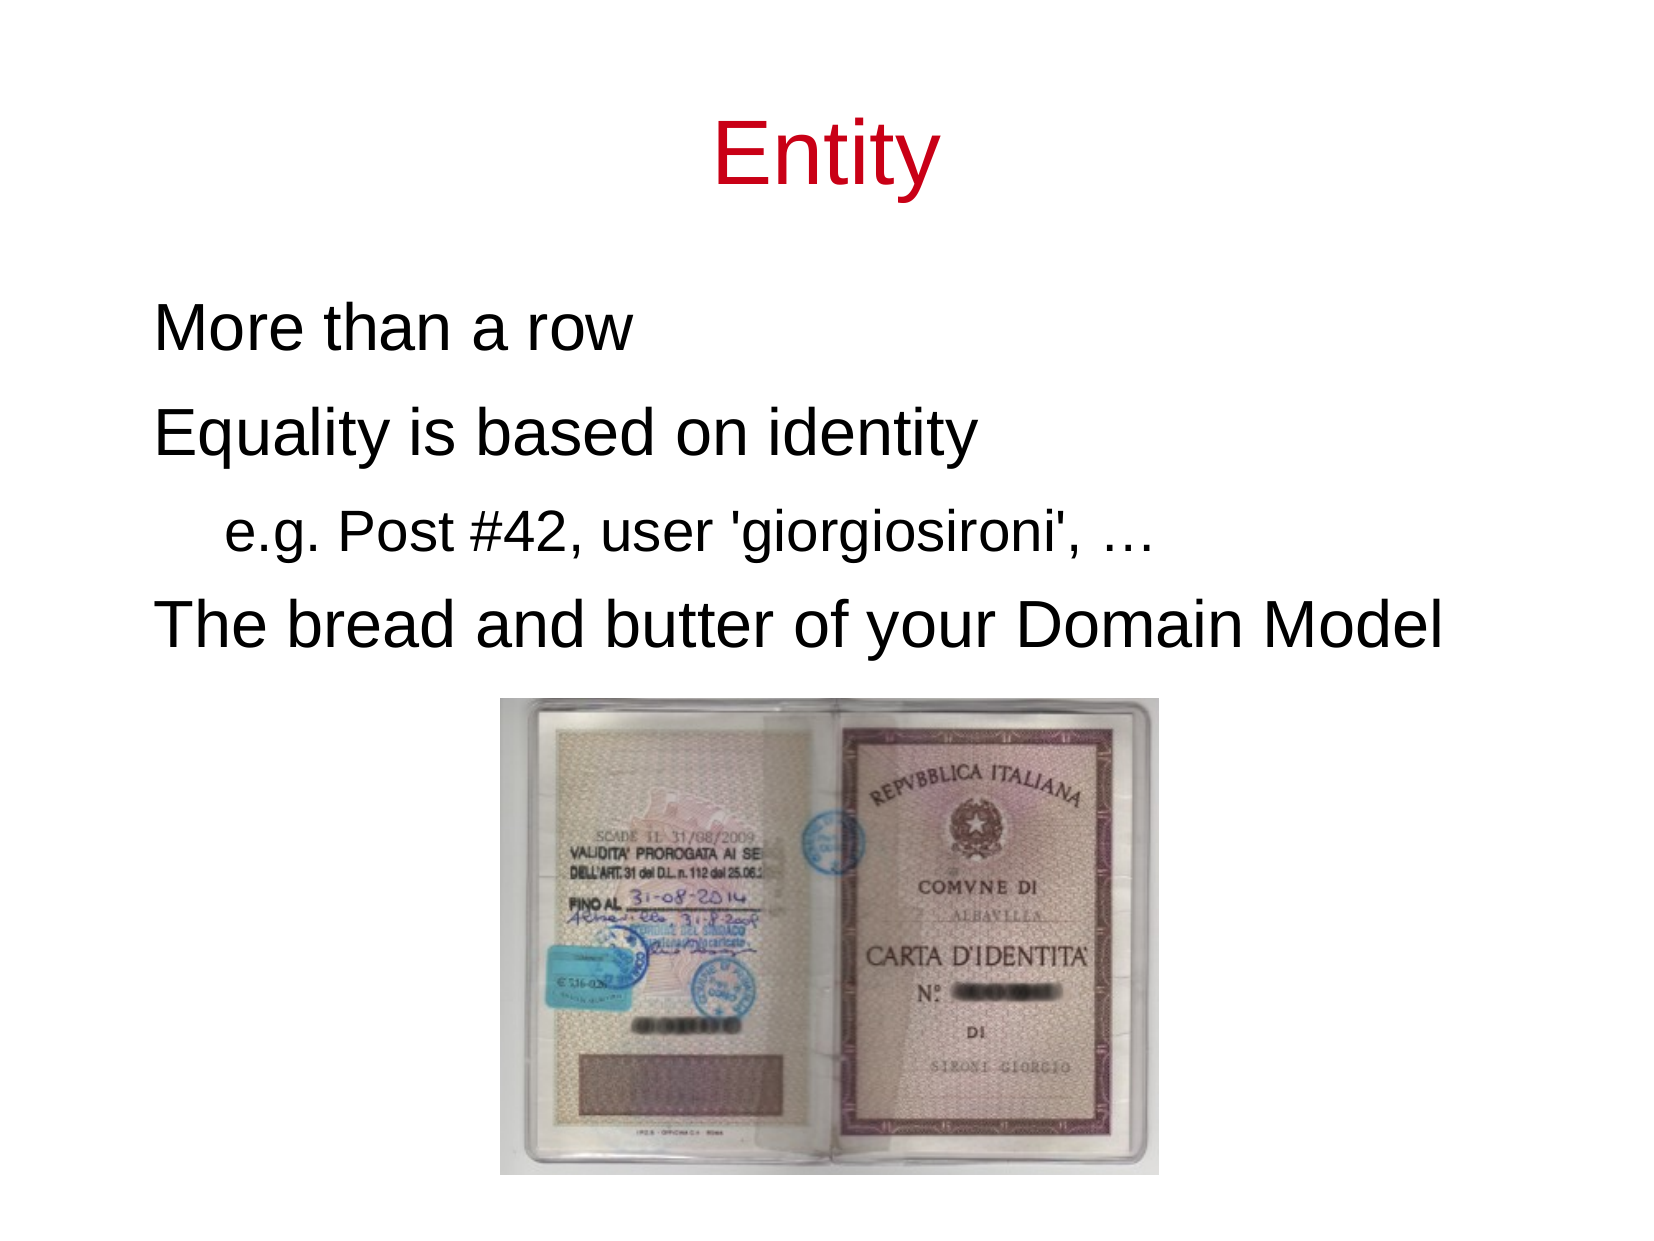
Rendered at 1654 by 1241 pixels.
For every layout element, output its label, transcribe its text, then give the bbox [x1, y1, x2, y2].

list More than a row Equality is based on identity e.g. Post #42, user 'giorgiosironi', … The bread and butter of your Domain Model [82, 290, 1571, 1109]
title Entity [82, 56, 1571, 250]
picture [500, 698, 1159, 1175]
